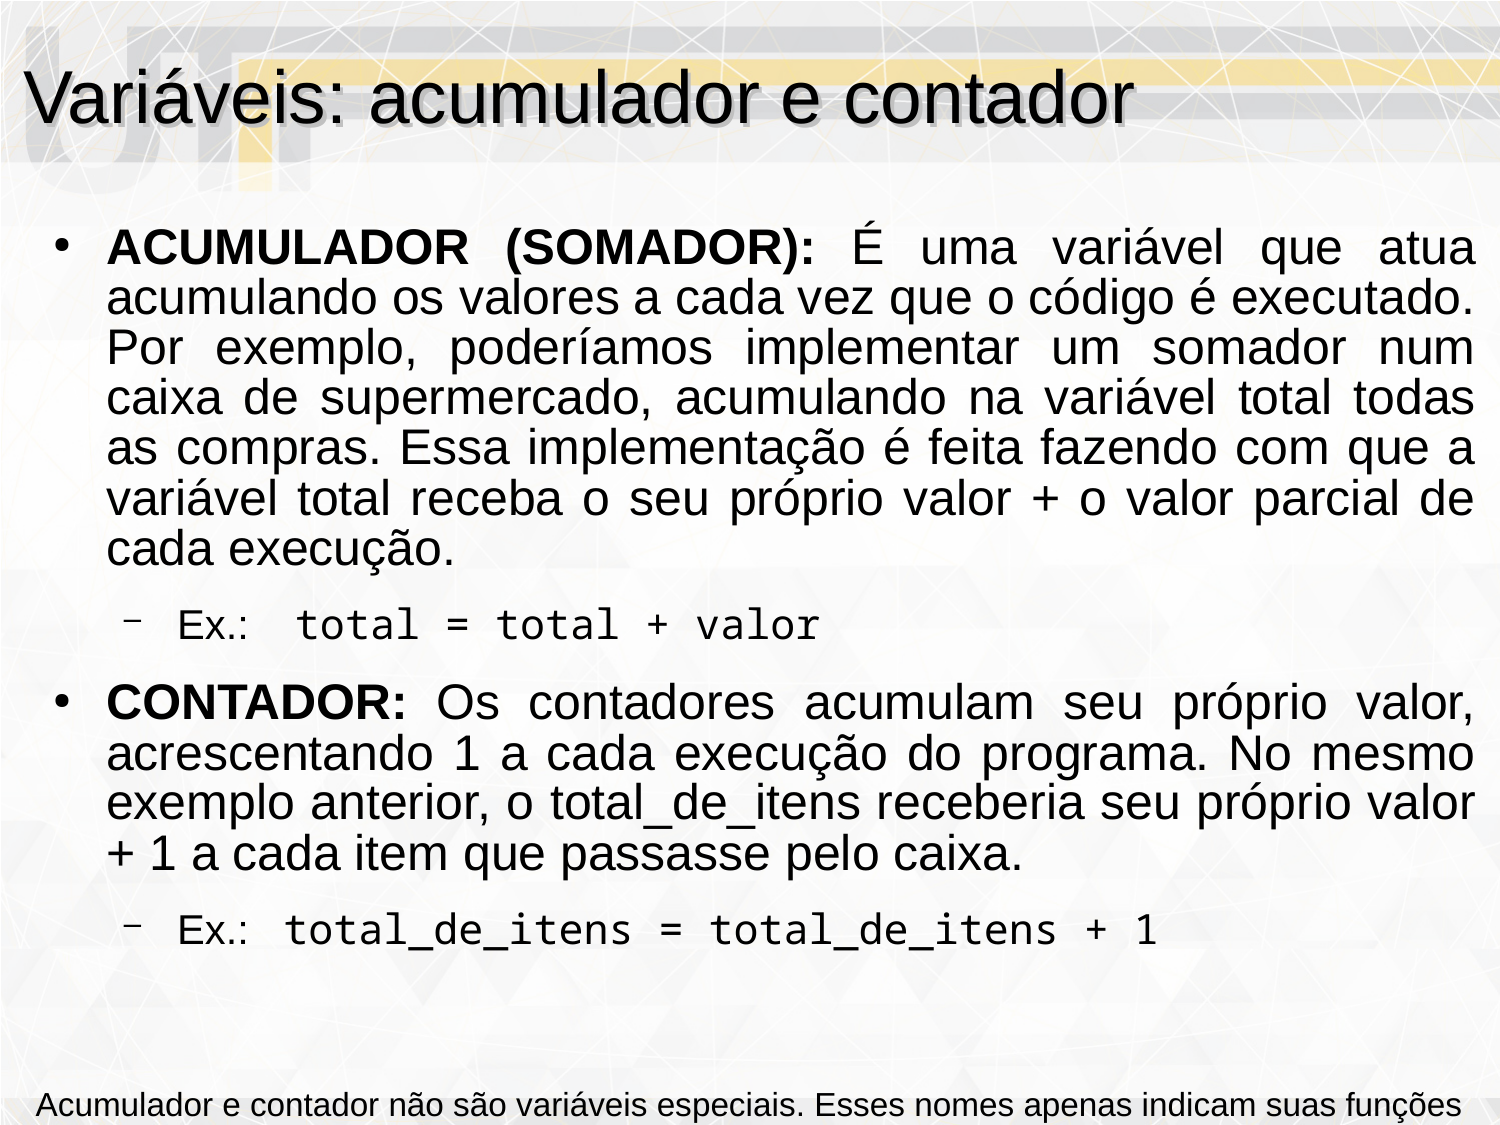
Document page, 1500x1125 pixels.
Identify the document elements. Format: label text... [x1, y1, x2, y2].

text_box Acumulador e contador não são variáveis especiais. Esses nomes apenas indicam suas funções [20, 1079, 1480, 1125]
title Variáveis: acumulador e contador [23, 18, 1489, 178]
list ACUMULADOR (SOMADOR): É uma variável que atua acumulando os valores a cada vez que o código é executado. Por exemplo, poderíamos implementar um somador num caixa de supermercado, acumulando na variável total todas as compras. Essa implementação é feita fazendo com que a variável total receba o seu próprio valor + o valor parcial de cada execução. Ex.: total = total + valor CONTADOR: Os contadores acumulam seu próprio valor, acrescentando 1 a cada execução do programa. No mesmo exemplo anterior, o total_de_itens receberia seu próprio valor + 1 a cada item que passasse pelo caixa. Ex.: total_de_itens = total_de_itens + 1 [35, 224, 1477, 1079]
